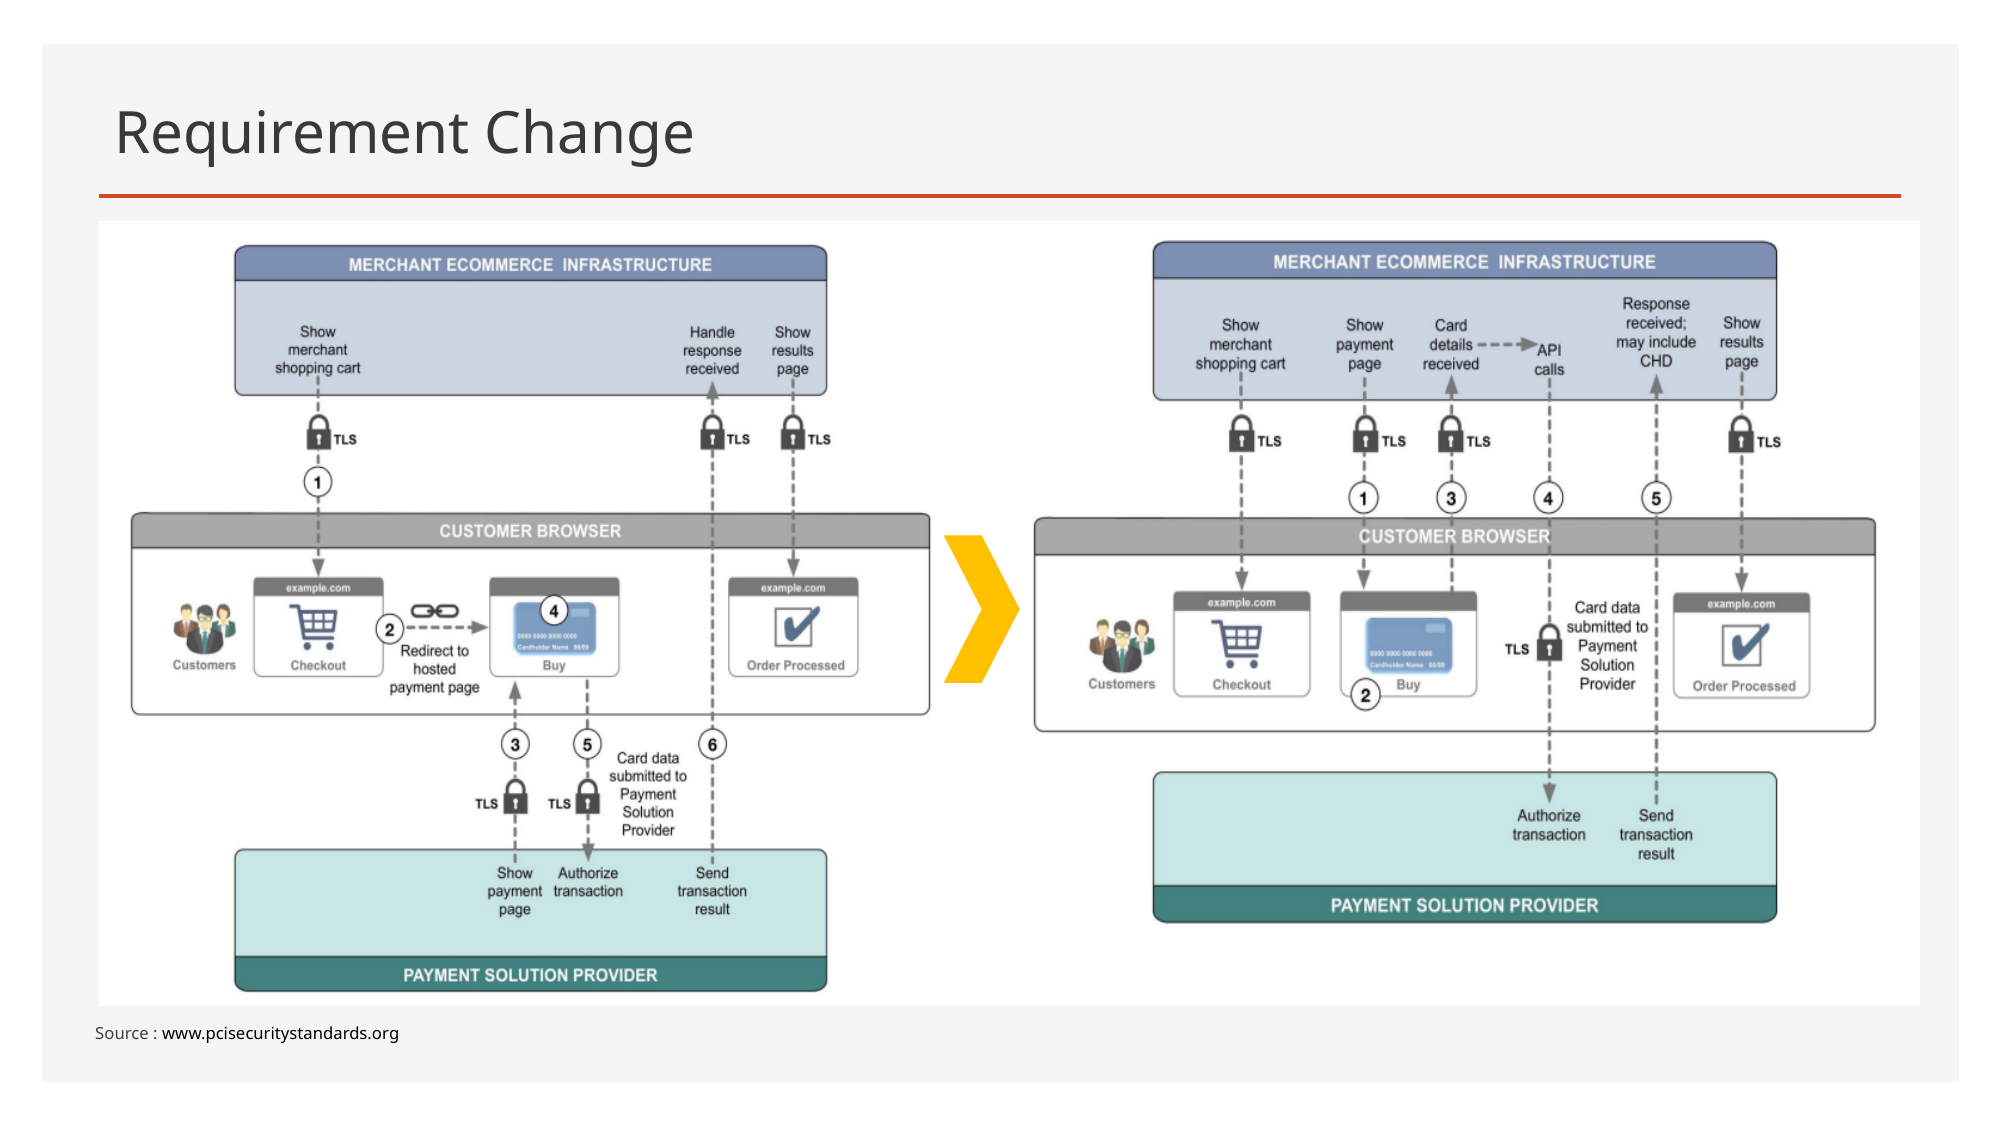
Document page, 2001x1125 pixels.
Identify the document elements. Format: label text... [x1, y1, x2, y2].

title Requirement Change [99, 73, 1901, 197]
picture [107, 231, 954, 997]
text_box [99, 221, 1920, 1006]
text_box Source : www.pcisecuritystandards.org [80, 997, 1694, 1045]
picture [999, 231, 1910, 944]
